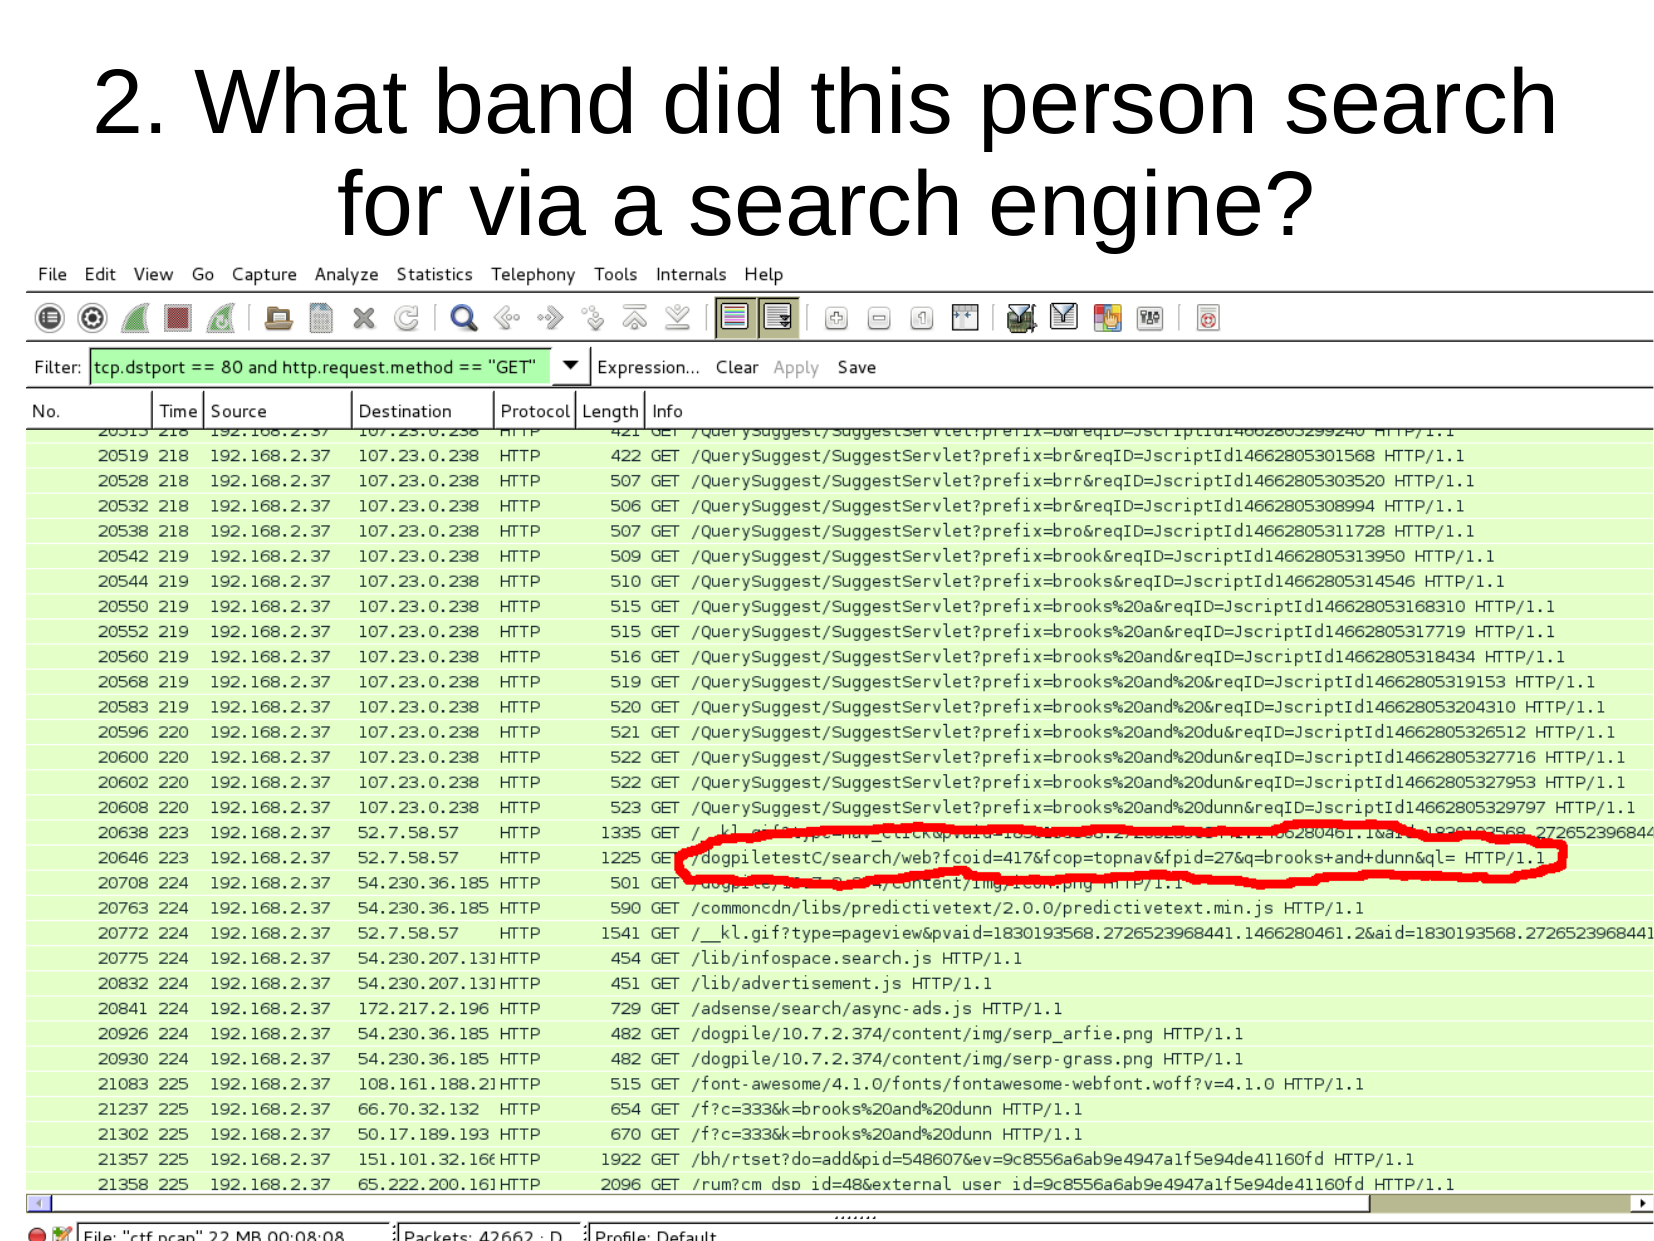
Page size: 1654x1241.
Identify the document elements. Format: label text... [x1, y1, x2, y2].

title 2. What band did this person search for via a search engine? [82, 49, 1571, 254]
picture [26, 254, 1654, 1241]
